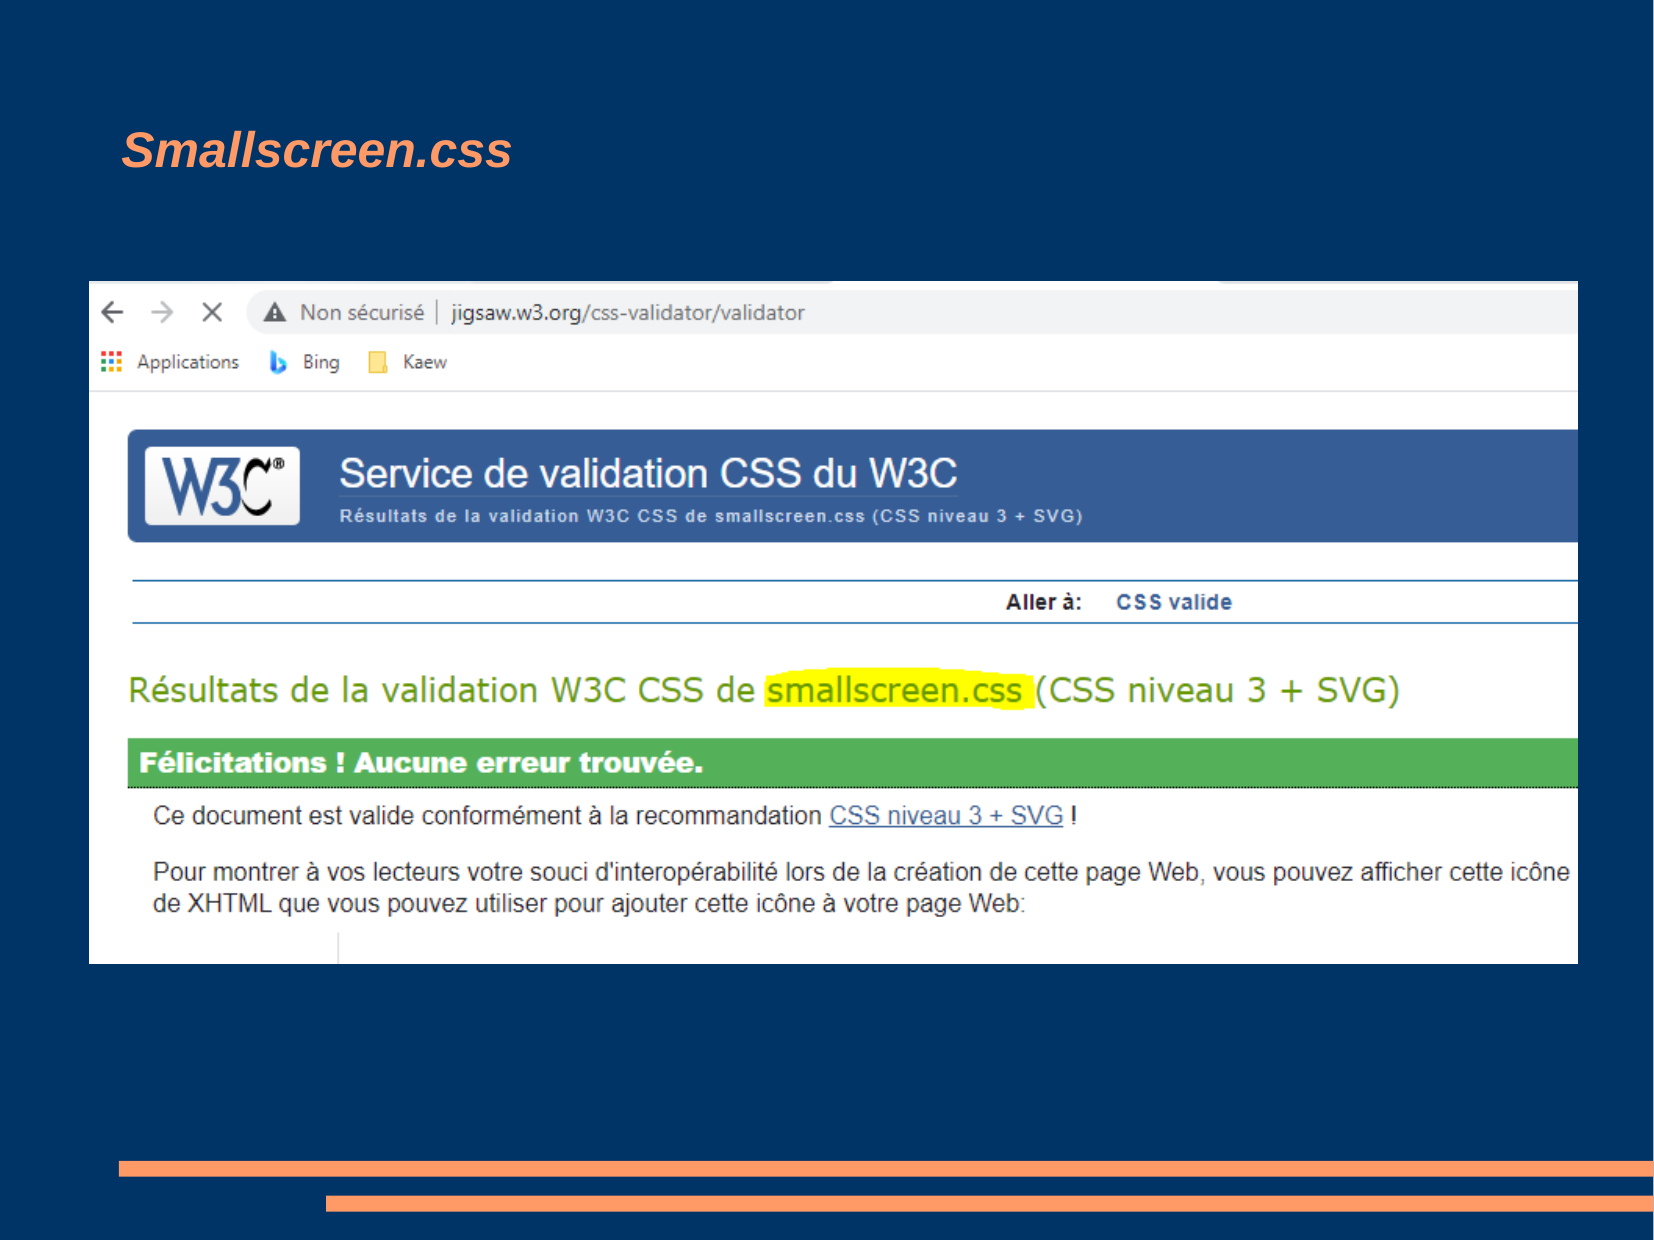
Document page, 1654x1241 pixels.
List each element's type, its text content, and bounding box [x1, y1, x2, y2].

picture [89, 281, 1578, 964]
title Smallscreen.css [121, 46, 1534, 254]
